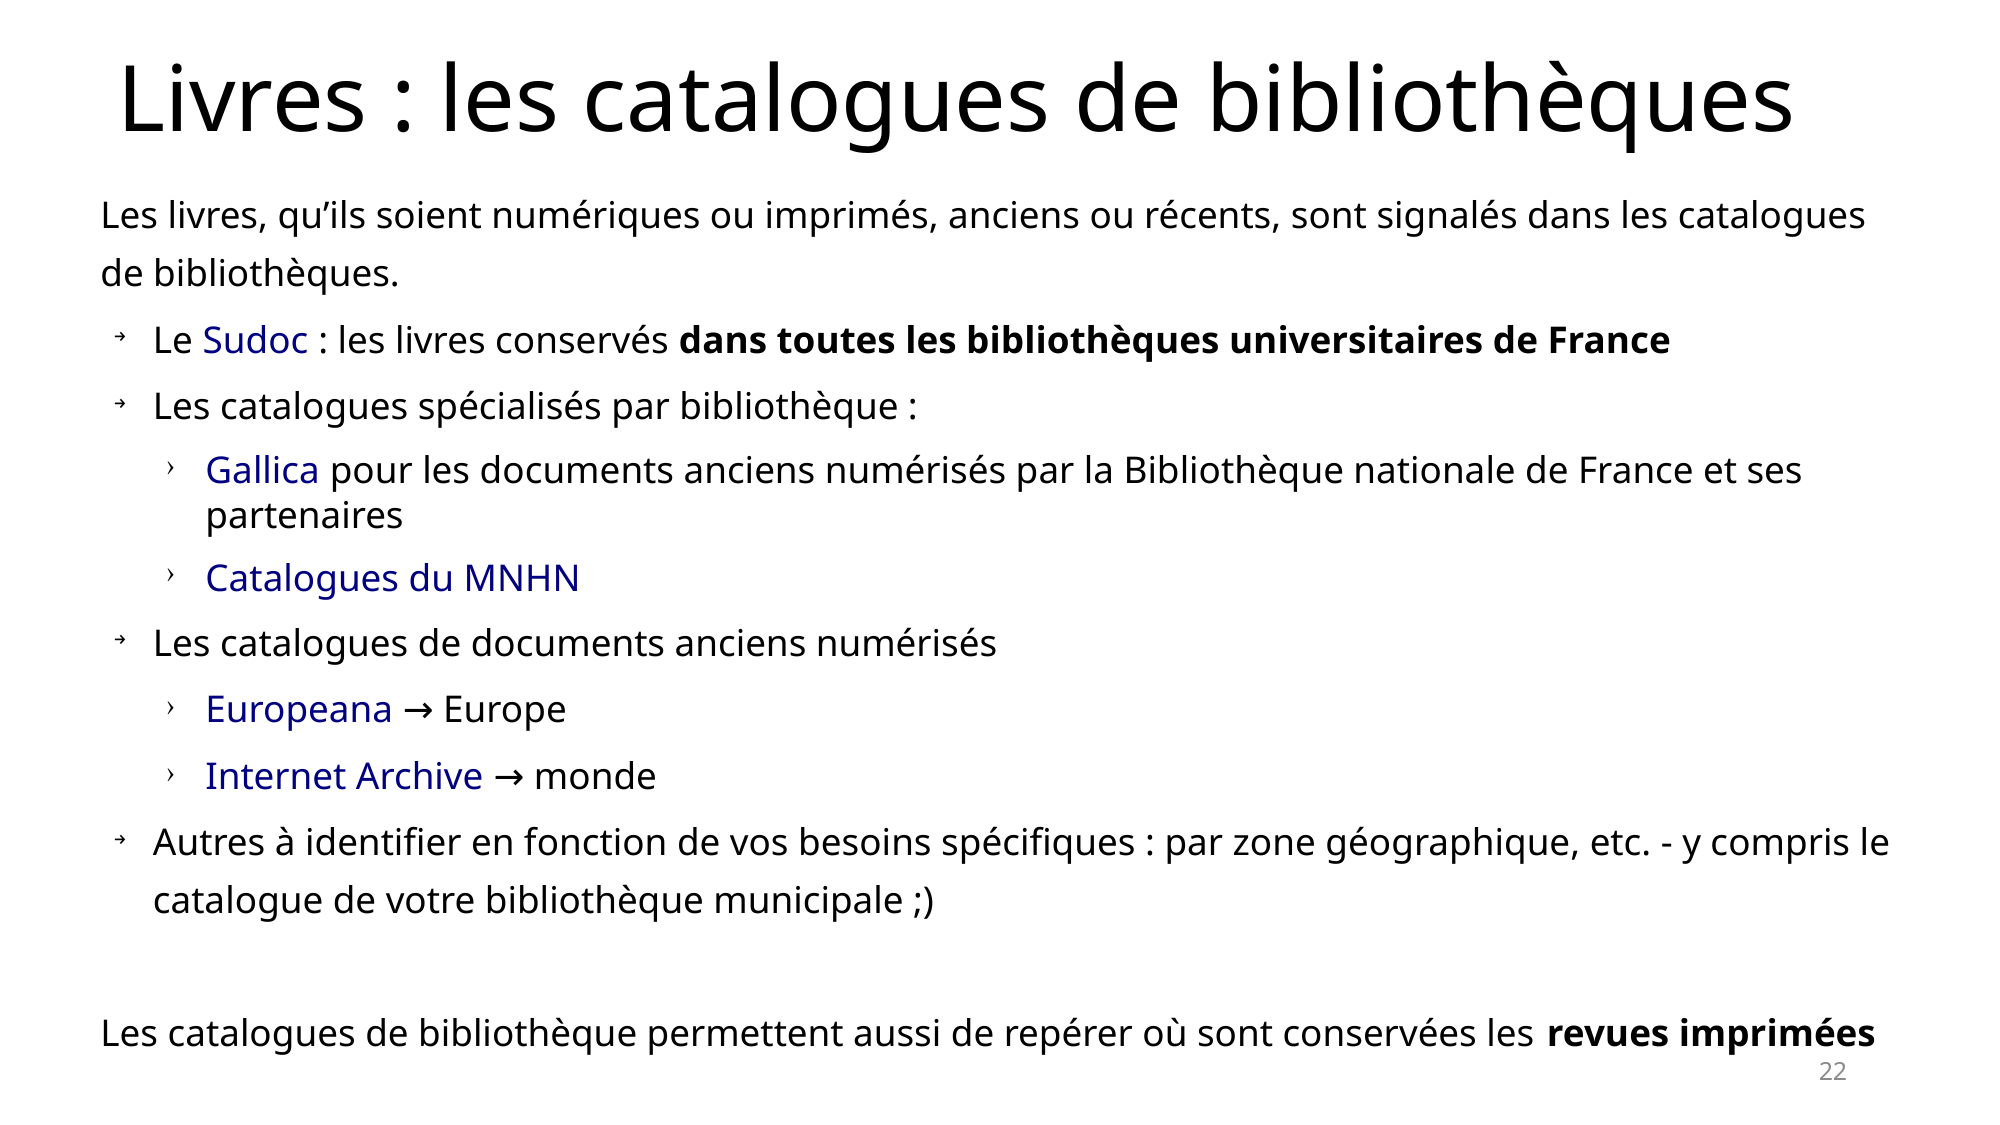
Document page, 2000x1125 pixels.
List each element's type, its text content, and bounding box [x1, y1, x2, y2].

list Les livres, qu’ils soient numériques ou imprimés, anciens ou récents, sont signalés dans les catalogues de bibliothèques. Le Sudoc : les livres conservés dans toutes les bibliothèques universitaires de France Les catalogues spécialisés par bibliothèque : Gallica pour les documents anciens numérisés par la Bibliothèque nationale de France et ses partenaires Catalogues du MNHN Les catalogues de documents anciens numérisés Europeana → Europe Internet Archive → monde Autres à identifier en fonction de vos besoins spécifiques : par zone géographique, etc. - y compris le catalogue de votre bibliothèque municipale ;) Les catalogues de bibliothèque permettent aussi de repérer où sont conservées les revues imprimées [100, 181, 1902, 1125]
title Livres : les catalogues de bibliothèques [117, 0, 1843, 181]
